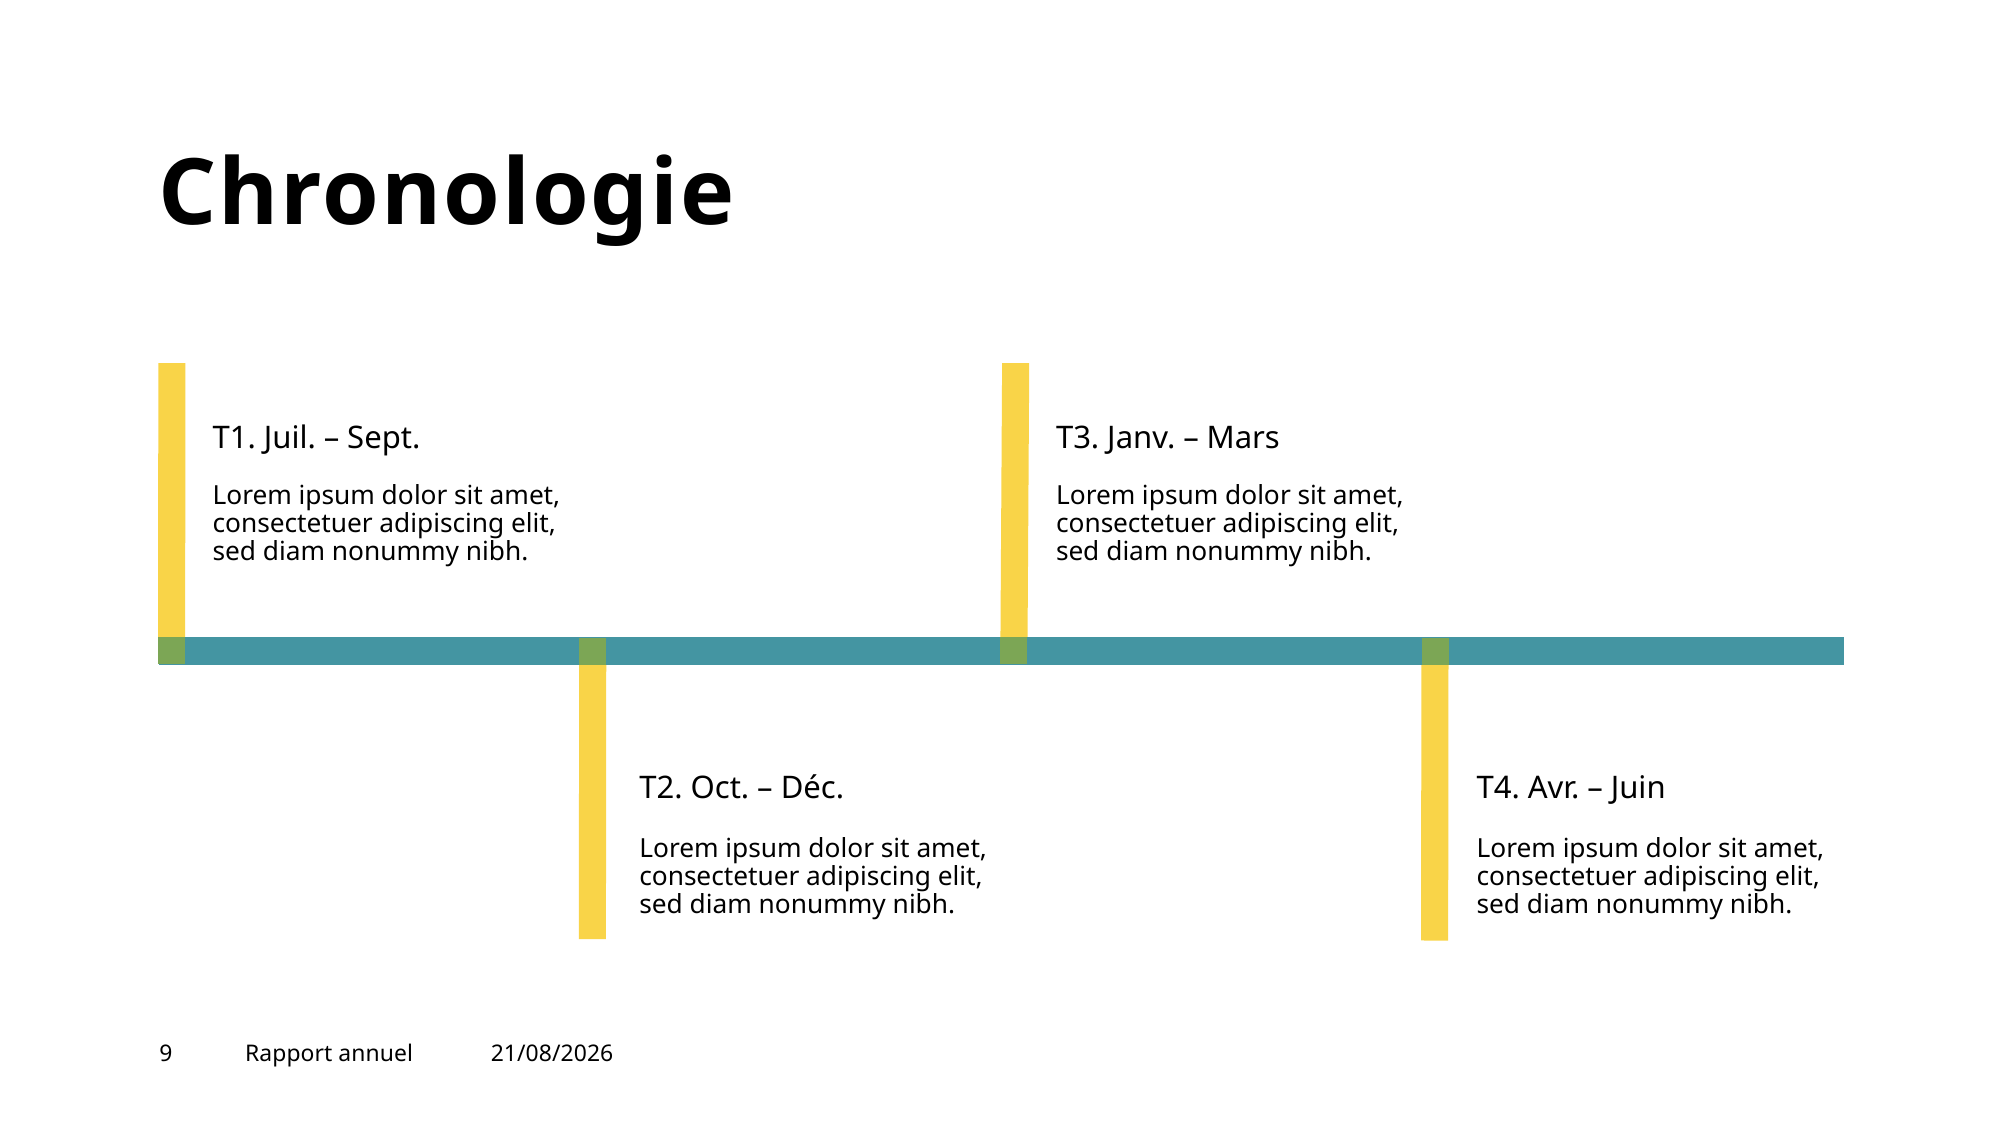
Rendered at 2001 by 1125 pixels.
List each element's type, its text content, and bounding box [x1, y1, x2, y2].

text_box Rapport annuel [245, 1038, 490, 1080]
text_box 25 novembre 2020 [490, 1038, 707, 1080]
list T4. Avr. – Juin [1476, 771, 1827, 806]
list Lorem ipsum dolor sit amet, consectetuer adipiscing elit, sed diam nonummy nibh. [1476, 834, 1827, 940]
list T3. Janv. – Mars [1056, 421, 1407, 456]
title Chronologie [158, 144, 969, 245]
list Lorem ipsum dolor sit amet, consectetuer adipiscing elit, sed diam nonummy nibh. [1056, 481, 1407, 587]
list T1. Juil. – Sept. [212, 421, 563, 456]
list Lorem ipsum dolor sit amet, consectetuer adipiscing elit, sed diam nonummy nibh. [639, 834, 990, 940]
list T2. Oct. – Déc. [639, 771, 990, 806]
text_box 9 [159, 1038, 245, 1080]
list Lorem ipsum dolor sit amet, consectetuer adipiscing elit, sed diam nonummy nibh. [212, 481, 563, 587]
